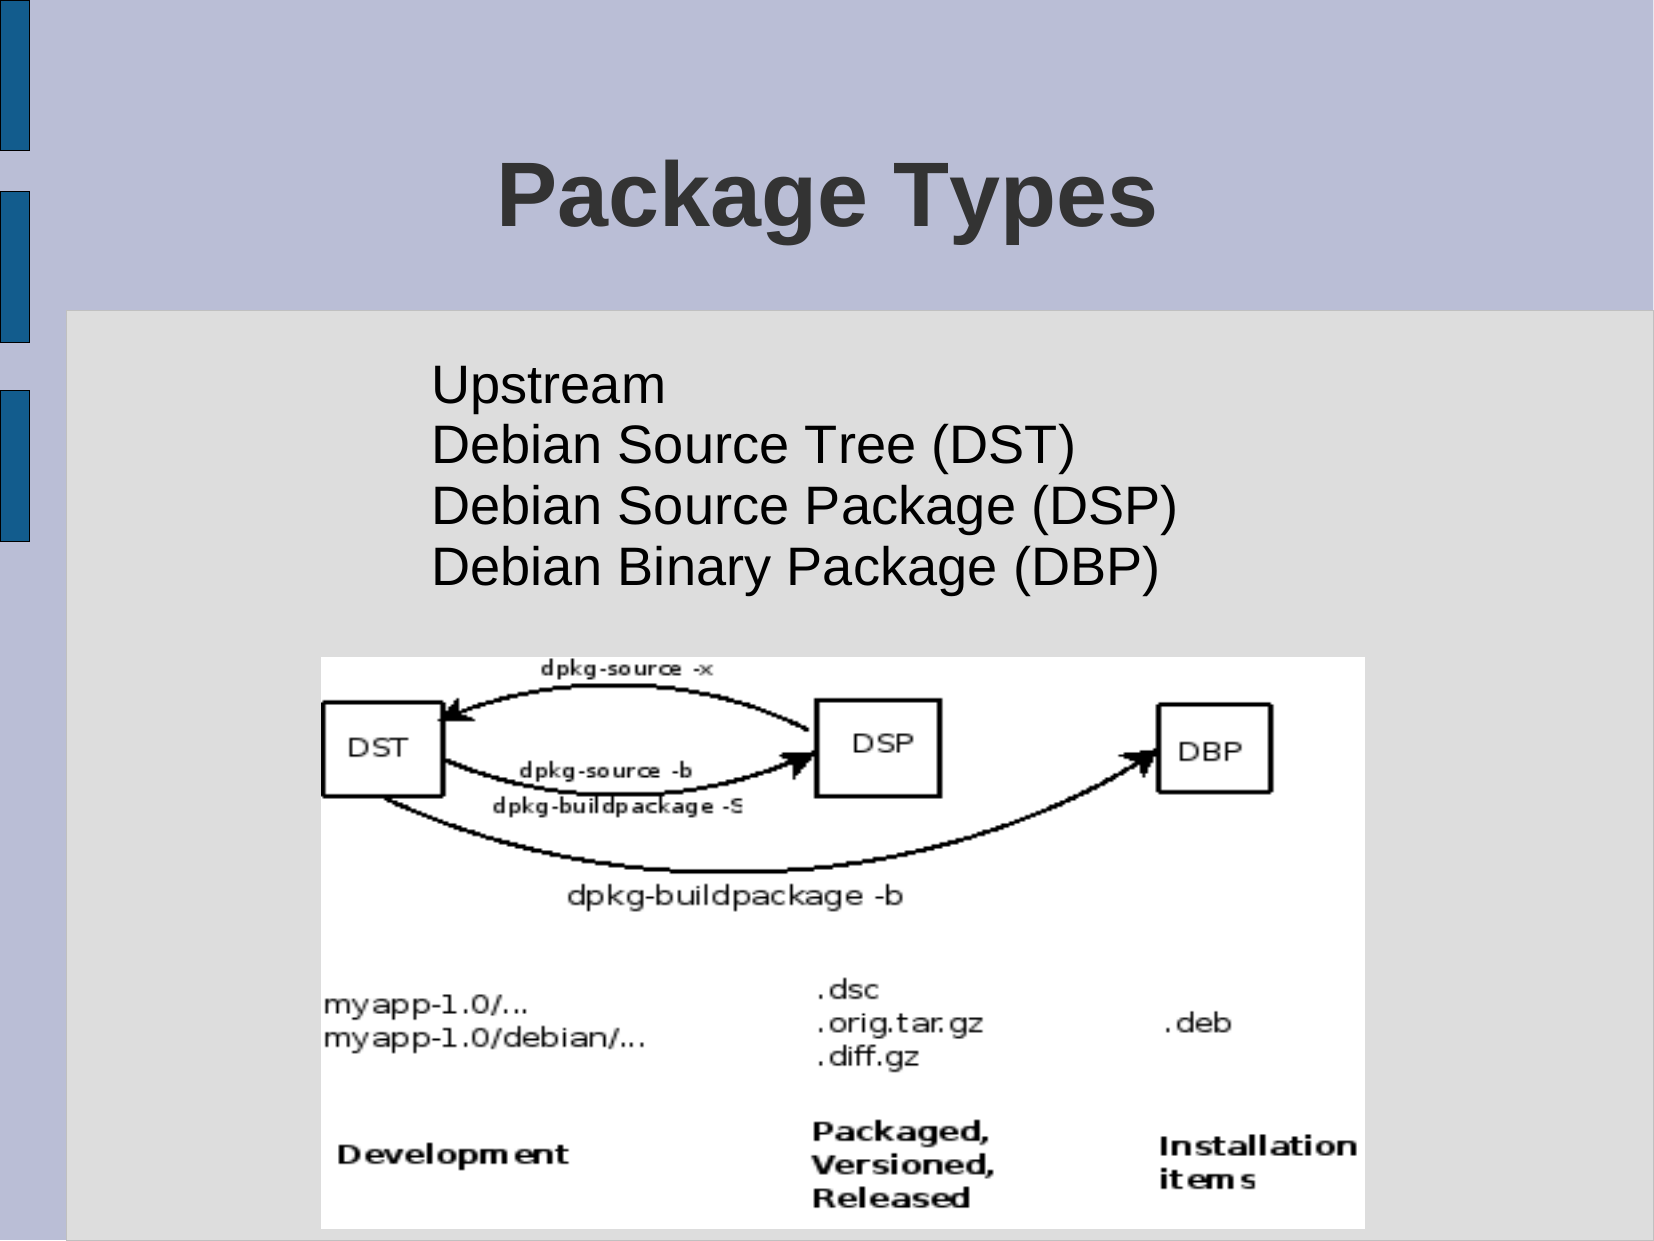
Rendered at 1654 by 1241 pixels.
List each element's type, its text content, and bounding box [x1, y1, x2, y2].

title Package Types [121, 91, 1534, 299]
picture [321, 657, 1365, 1229]
list Upstream Debian Source Tree (DST) Debian Source Package (DSP) Debian Binary Package (DBP) [413, 354, 1241, 657]
